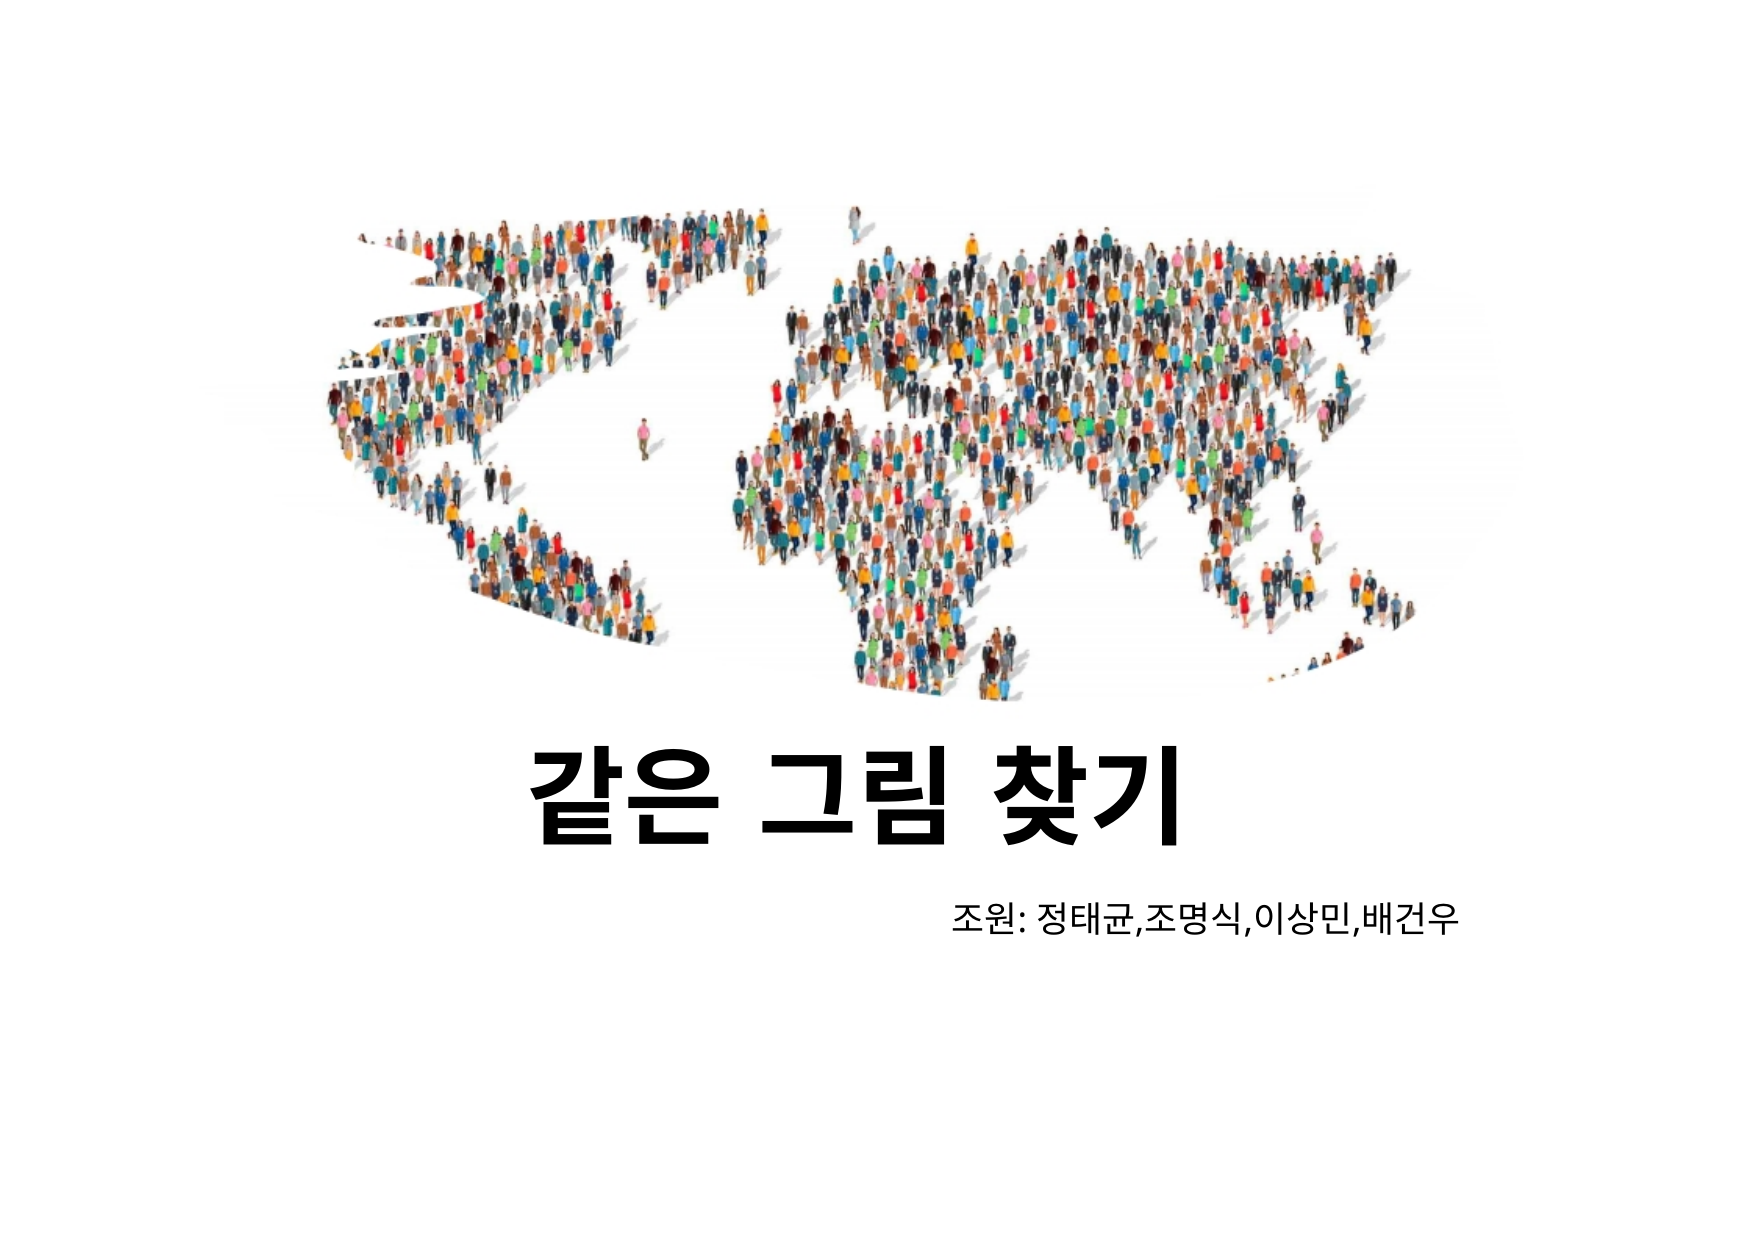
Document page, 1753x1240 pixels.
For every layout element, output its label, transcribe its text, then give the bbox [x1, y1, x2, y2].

text_box 같은 그림 찾기 [652, 760, 695, 779]
text_box 조원: 정태균,조명식,이상민,배건우 [951, 900, 1461, 948]
text_box 같은 그림 찾기 [525, 752, 1189, 866]
picture [0, 118, 1719, 1088]
